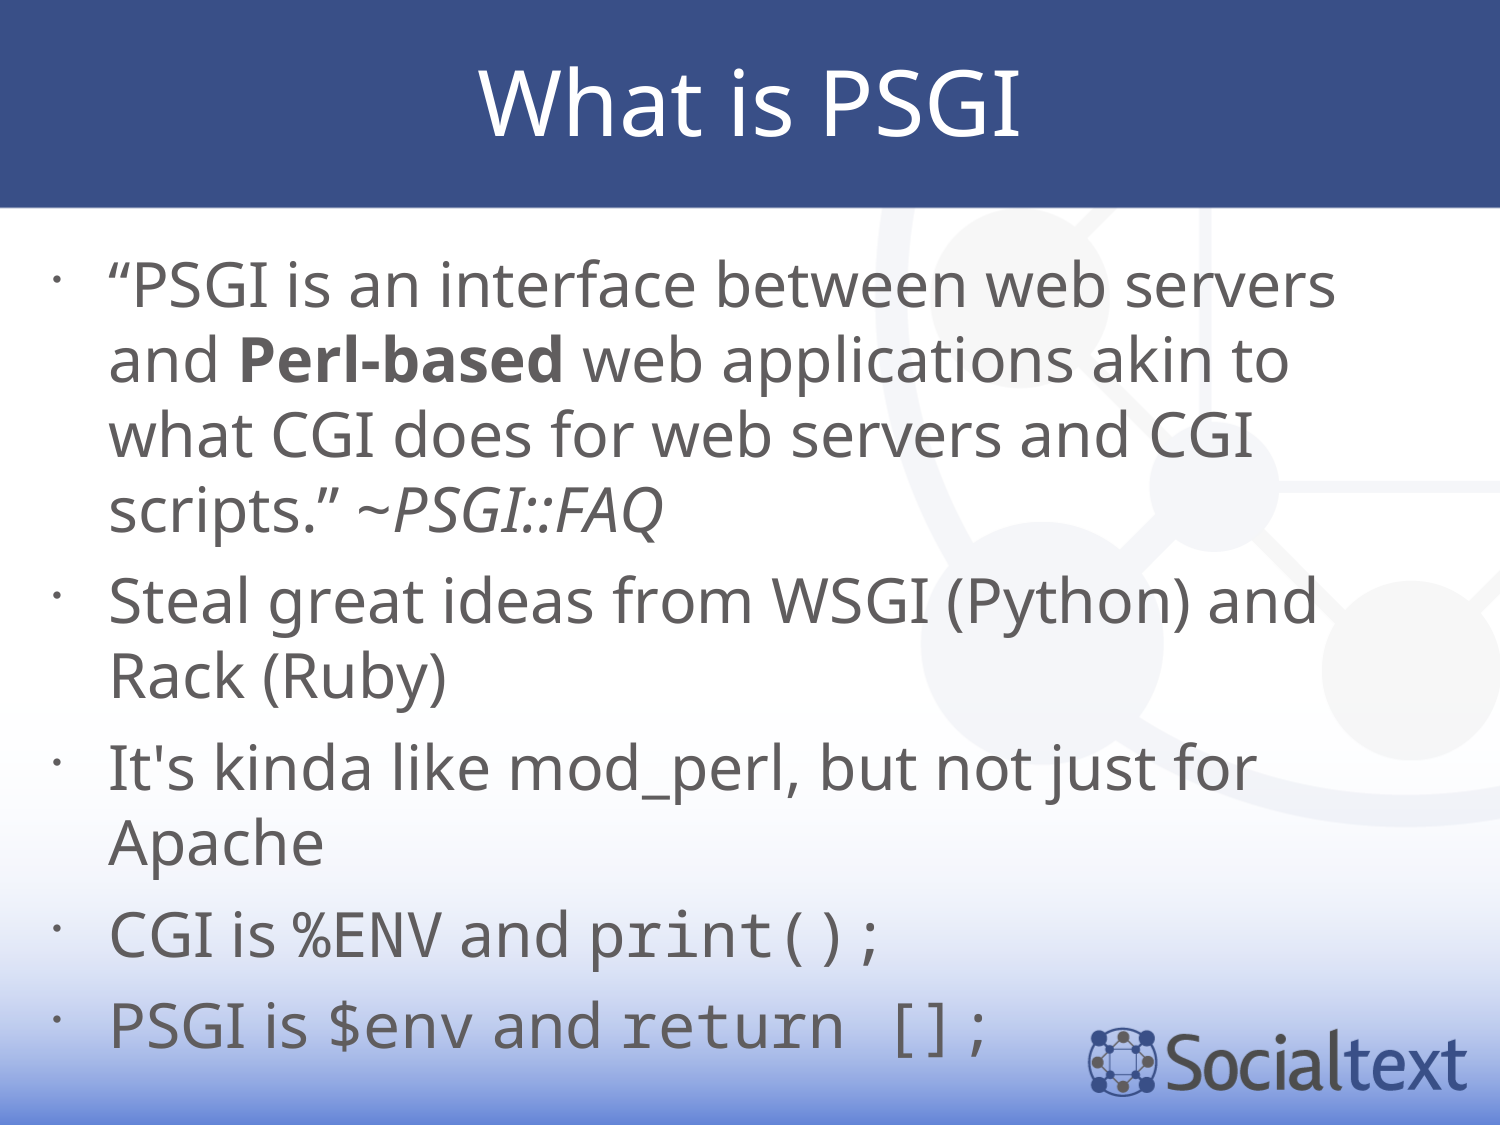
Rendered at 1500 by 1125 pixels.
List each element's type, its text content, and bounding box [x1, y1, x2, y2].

picture [0, 0, 1500, 1125]
title What is PSGI [12, 0, 1488, 221]
list “PSGI is an interface between web servers and Perl-based web applications akin to what CGI does for web servers and CGI scripts.” ~PSGI::FAQ Steal great ideas from WSGI (Python) and Rack (Ruby) It's kinda like mod_perl, but not just for Apache CGI is %ENV and print(); PSGI is $env and return []; [37, 237, 1463, 994]
